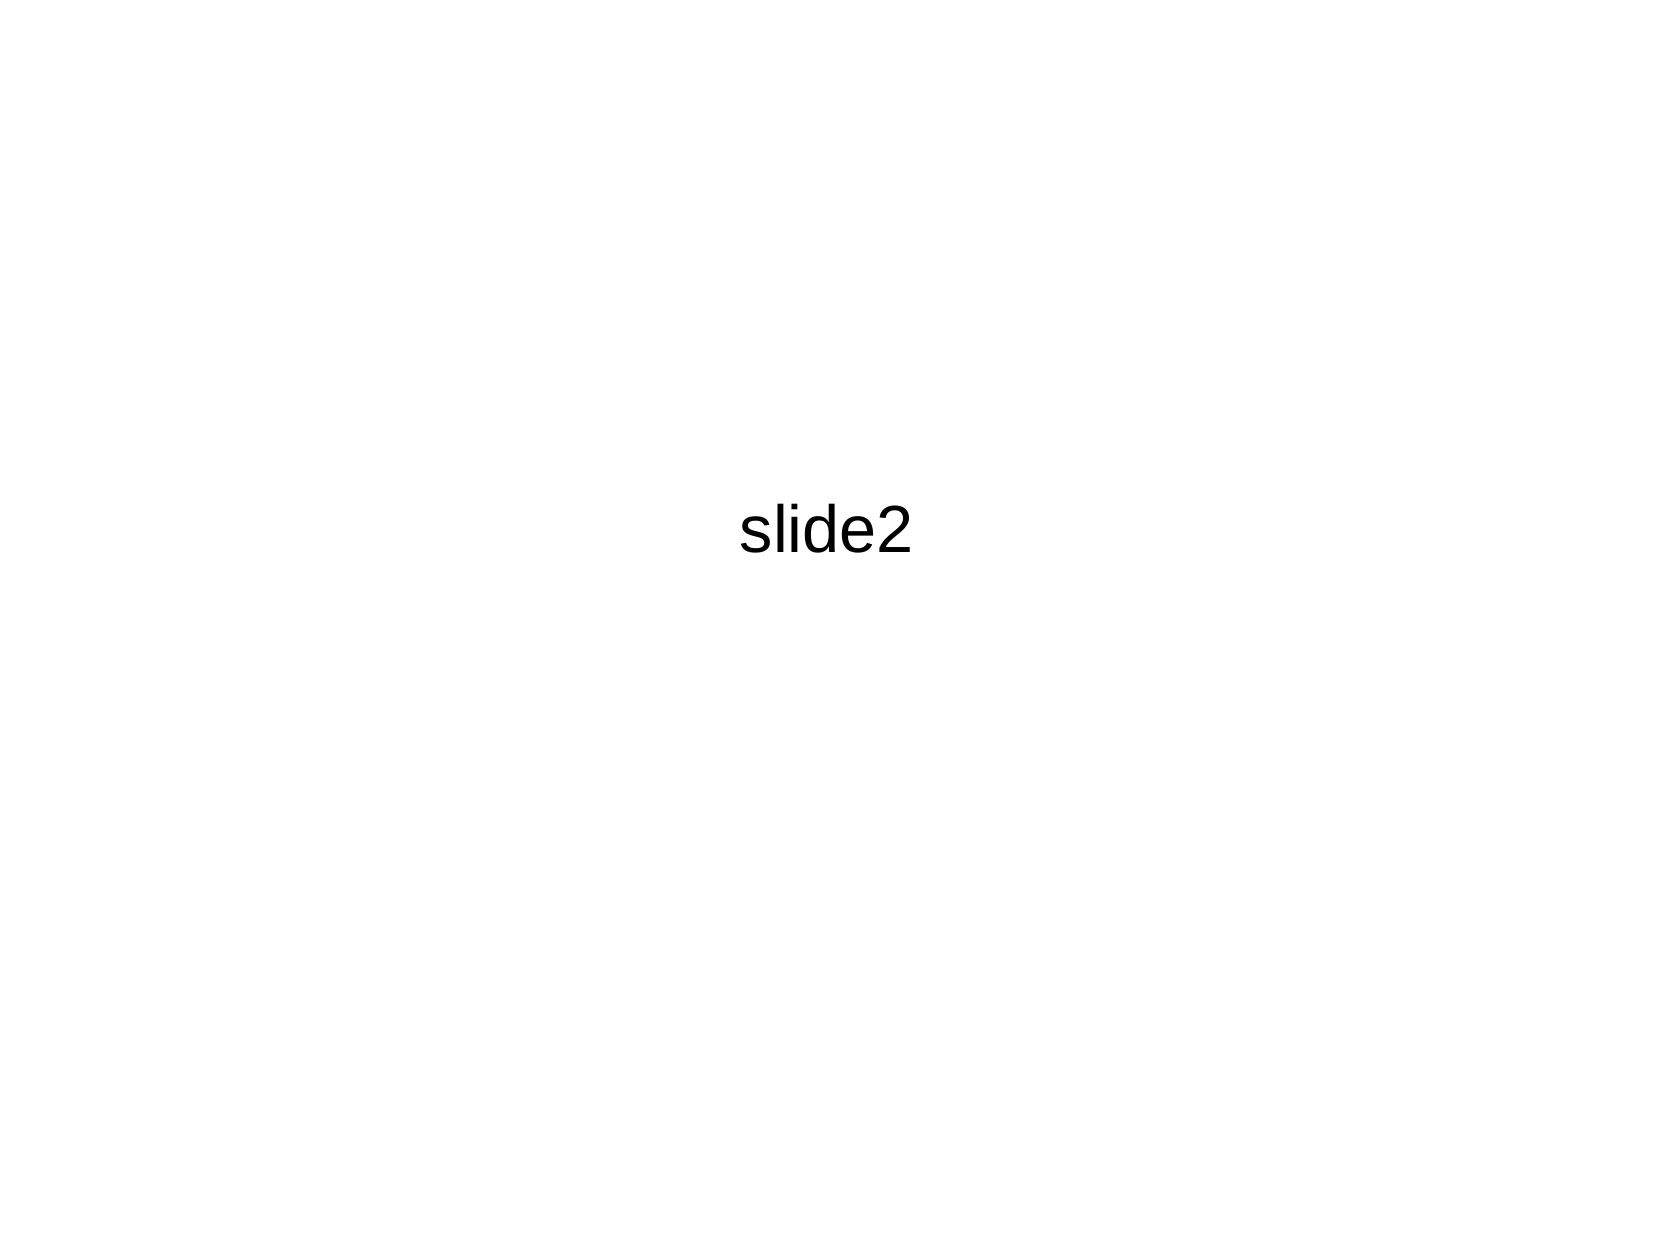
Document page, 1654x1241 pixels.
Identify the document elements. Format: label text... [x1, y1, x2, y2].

subtitle slide2 [82, 49, 1571, 1010]
